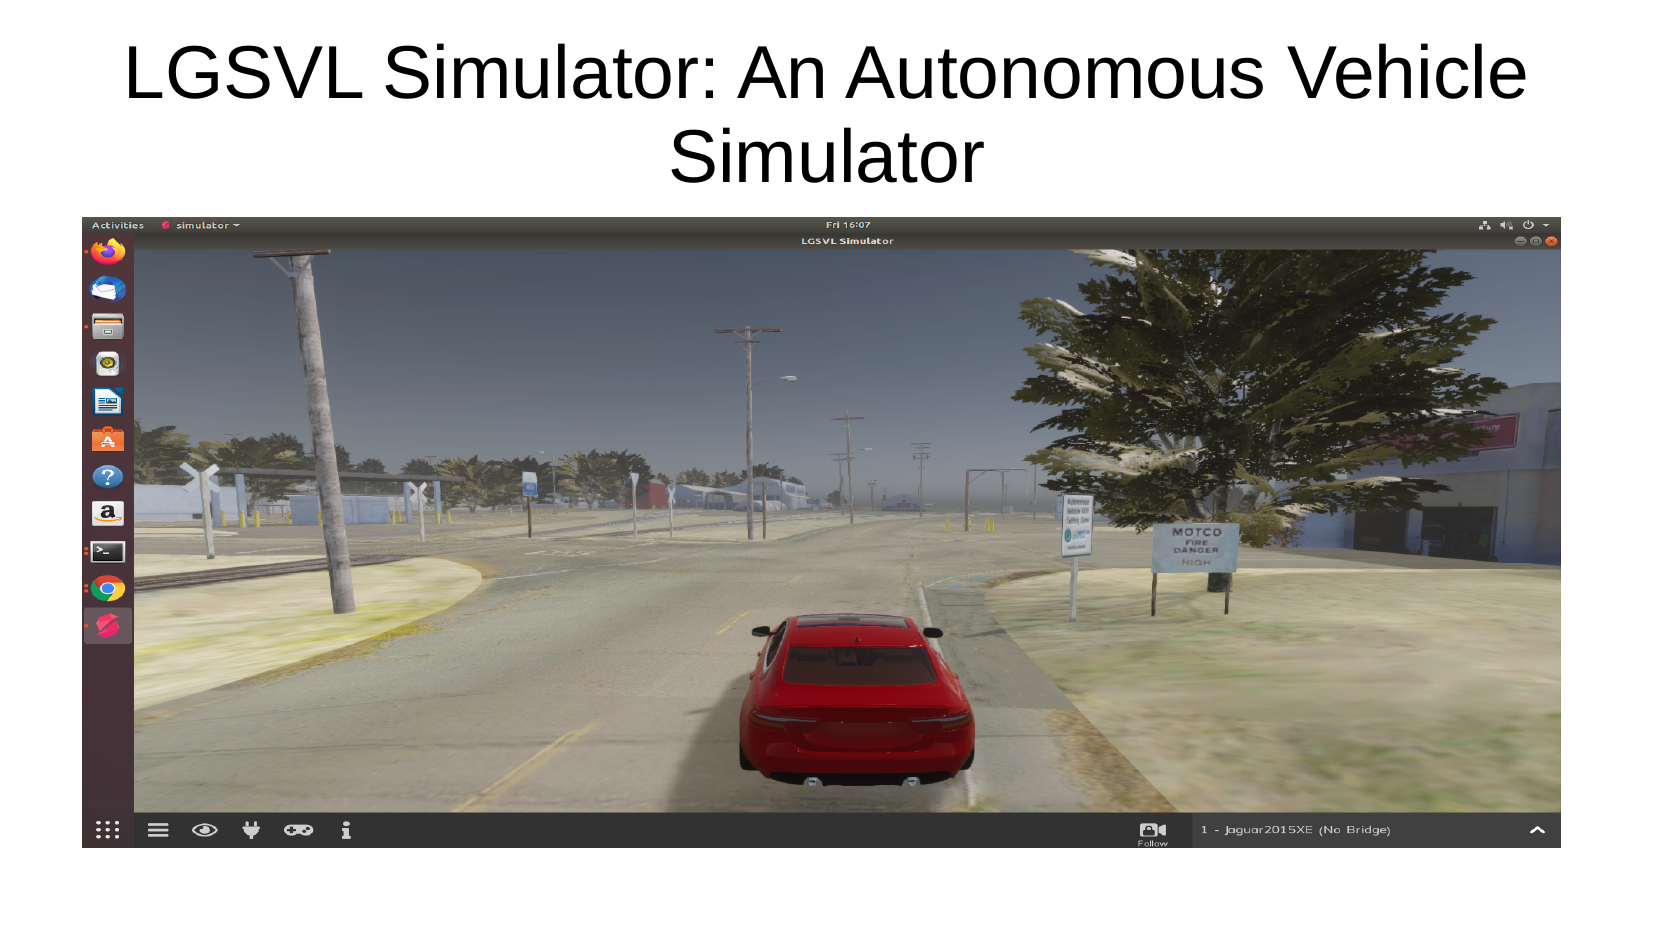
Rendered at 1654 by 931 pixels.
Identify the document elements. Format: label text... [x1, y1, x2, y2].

title LGSVL Simulator: An Autonomous Vehicle Simulator [82, 30, 1571, 199]
picture [82, 217, 1561, 848]
